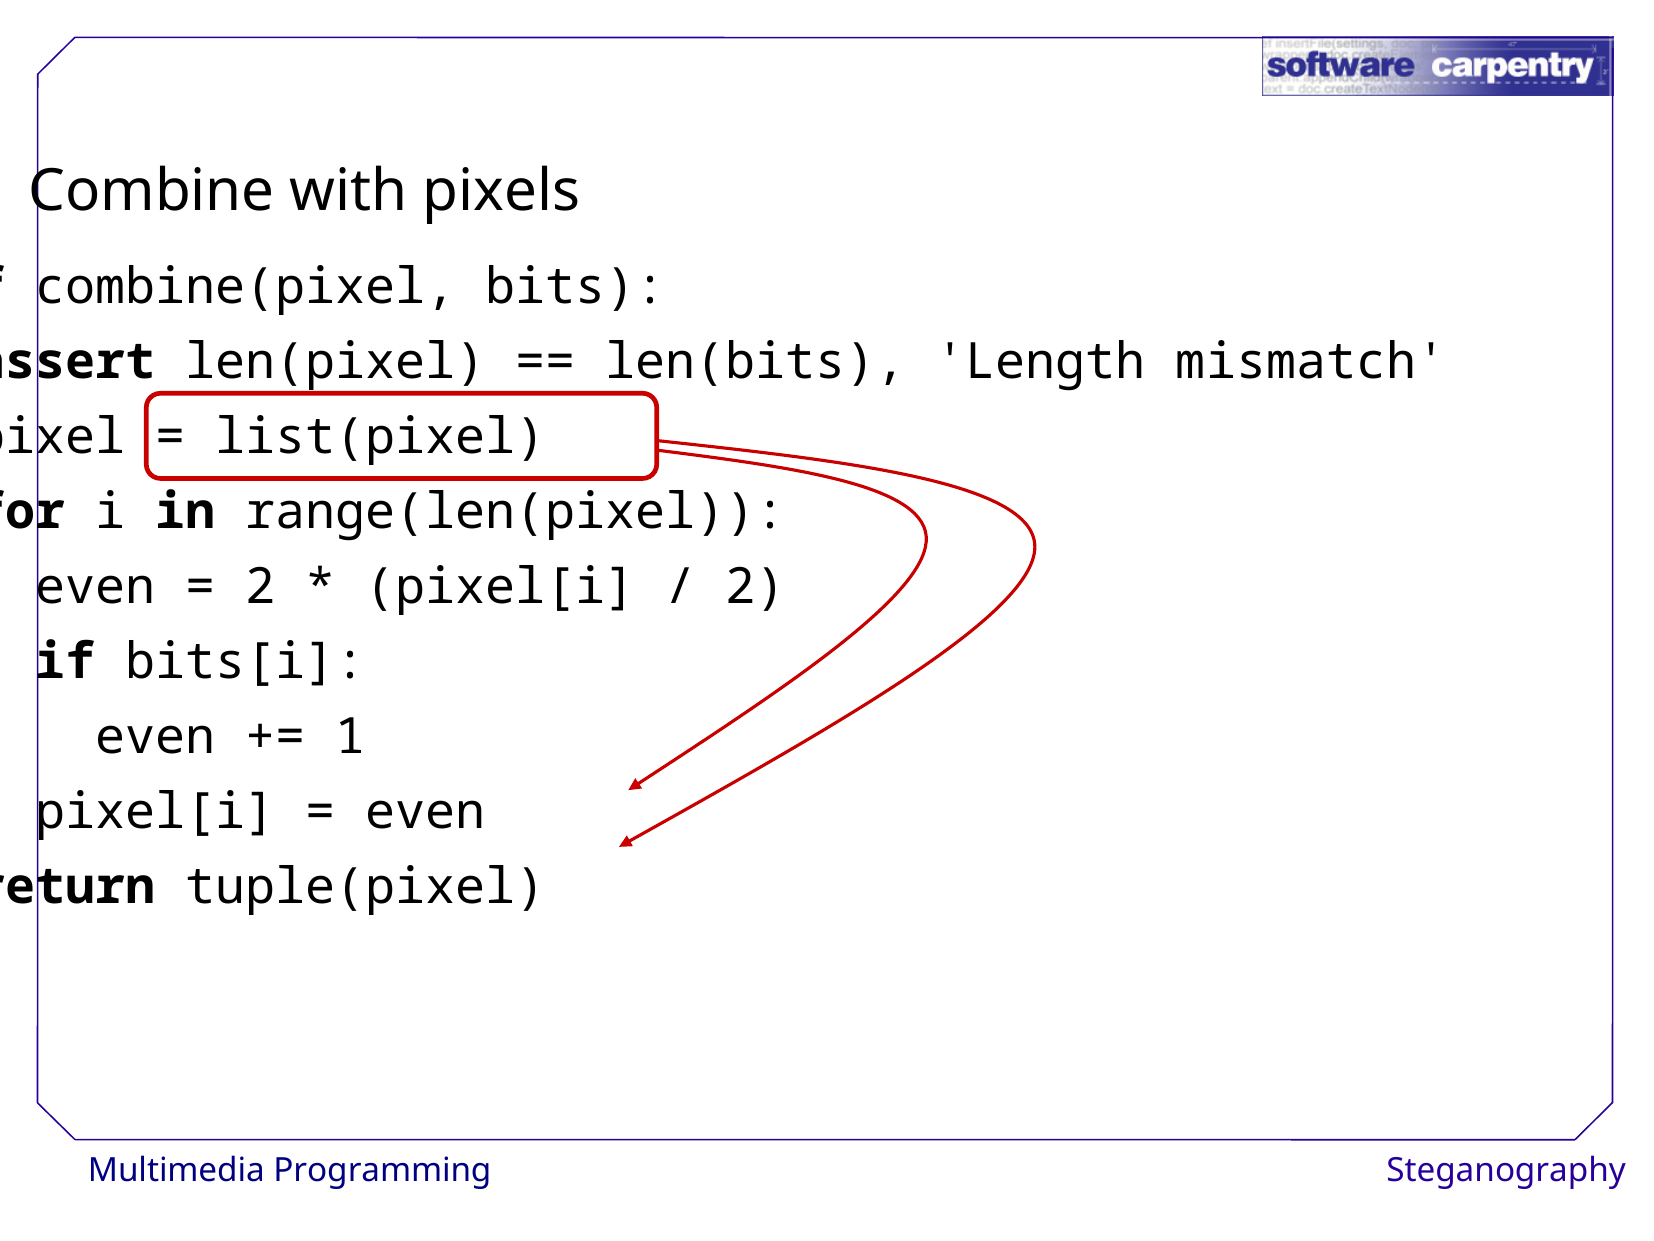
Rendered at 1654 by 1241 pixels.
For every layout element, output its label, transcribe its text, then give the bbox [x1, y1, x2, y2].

text_box Combine with pixels [13, 109, 745, 230]
picture [1262, 36, 1614, 96]
text_box def combine(pixel, bits): assert len(pixel) == len(bits), 'Length mismatch' pixel = list(pixel) for i in range(len(pixel)): even = 2 * (pixel[i] / 2) if bits[i]: even += 1 pixel[i] = even return tuple(pixel) [0, 230, 1611, 922]
